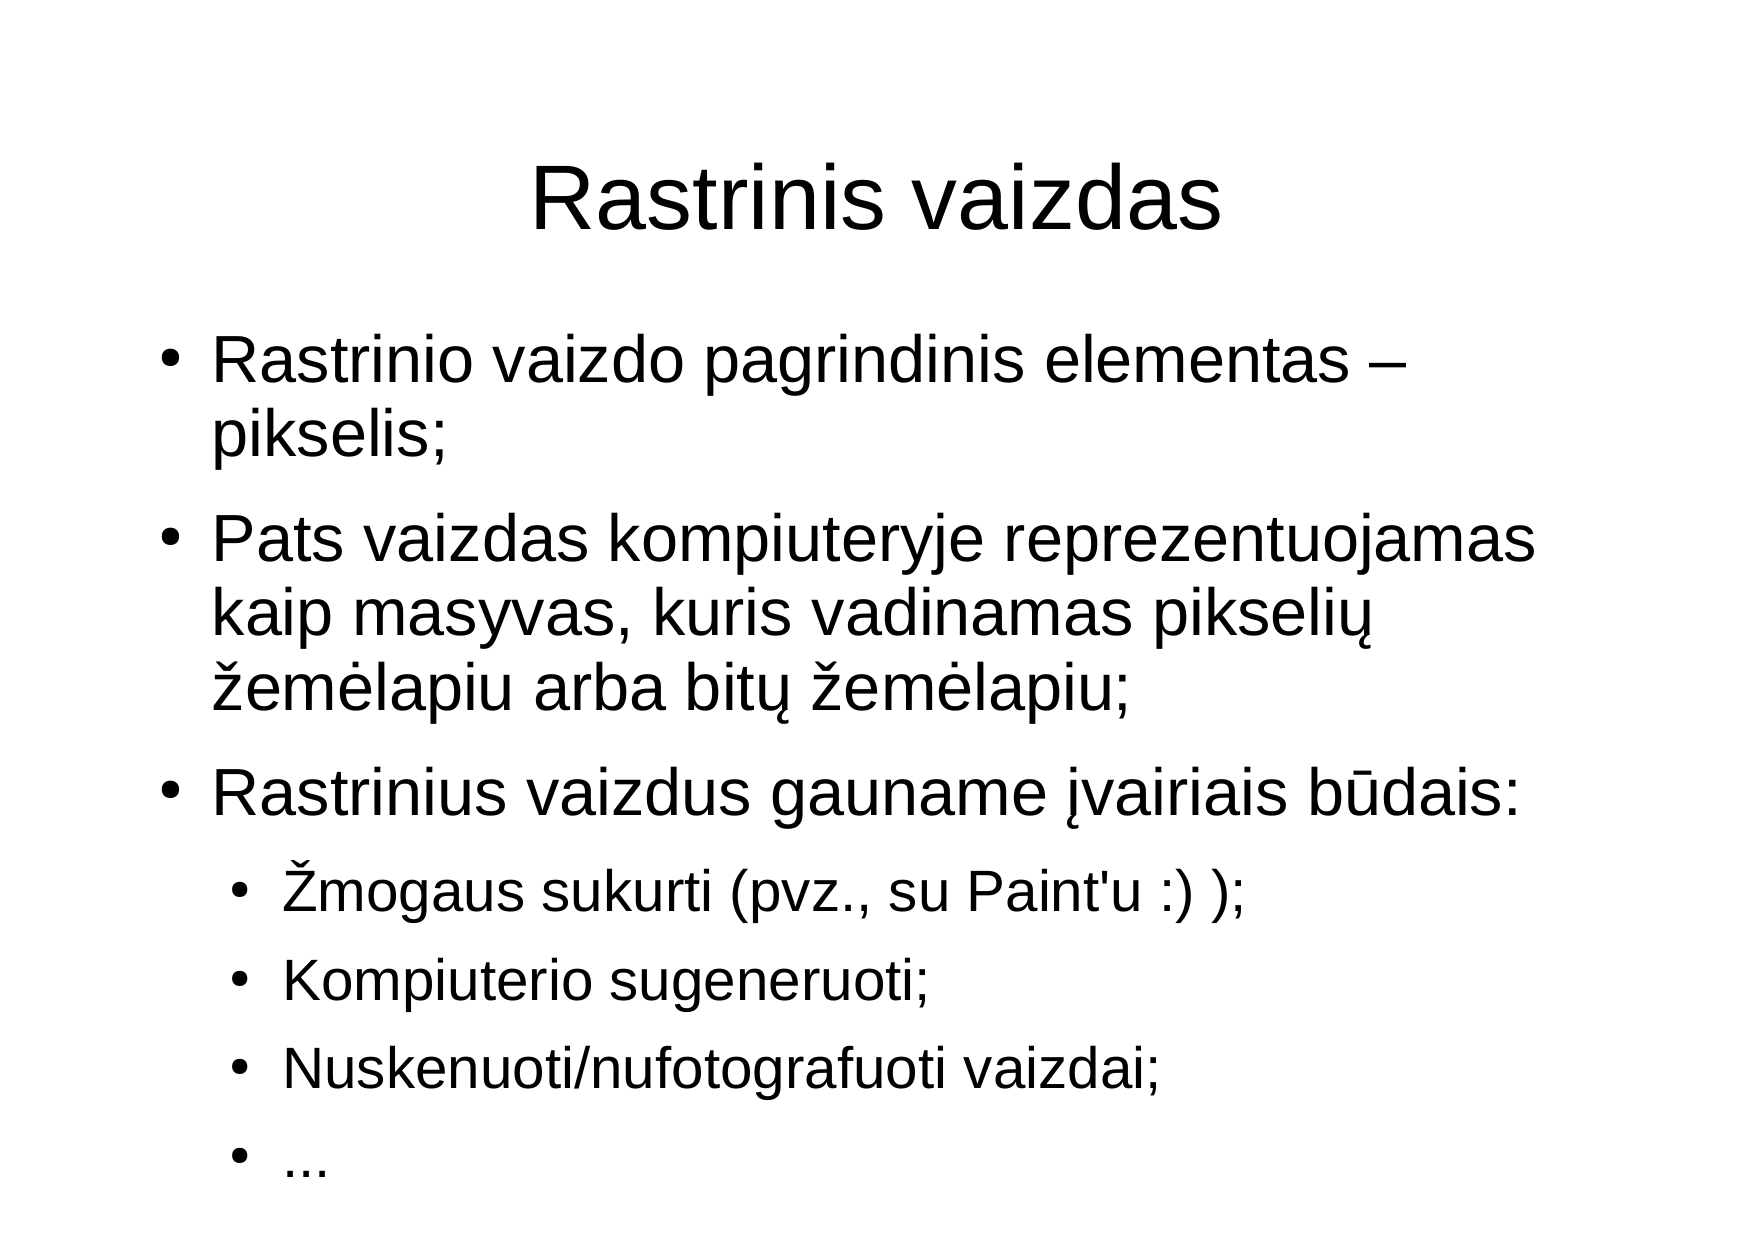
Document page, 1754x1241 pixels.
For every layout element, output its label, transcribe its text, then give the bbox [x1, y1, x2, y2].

title Rastrinis vaizdas [140, 111, 1614, 284]
list Rastrinio vaizdo pagrindinis elementas – pikselis; Pats vaizdas kompiuteryje reprezentuojamas kaip masyvas, kuris vadinamas pikselių žemėlapiu arba bitų žemėlapiu; Rastrinius vaizdus gauname įvairiais būdais: Žmogaus sukurti (pvz., su Paint'u :) ); Kompiuterio sugeneruoti; Nuskenuoti/nufotografuoti vaizdai; ... [140, 321, 1614, 1190]
